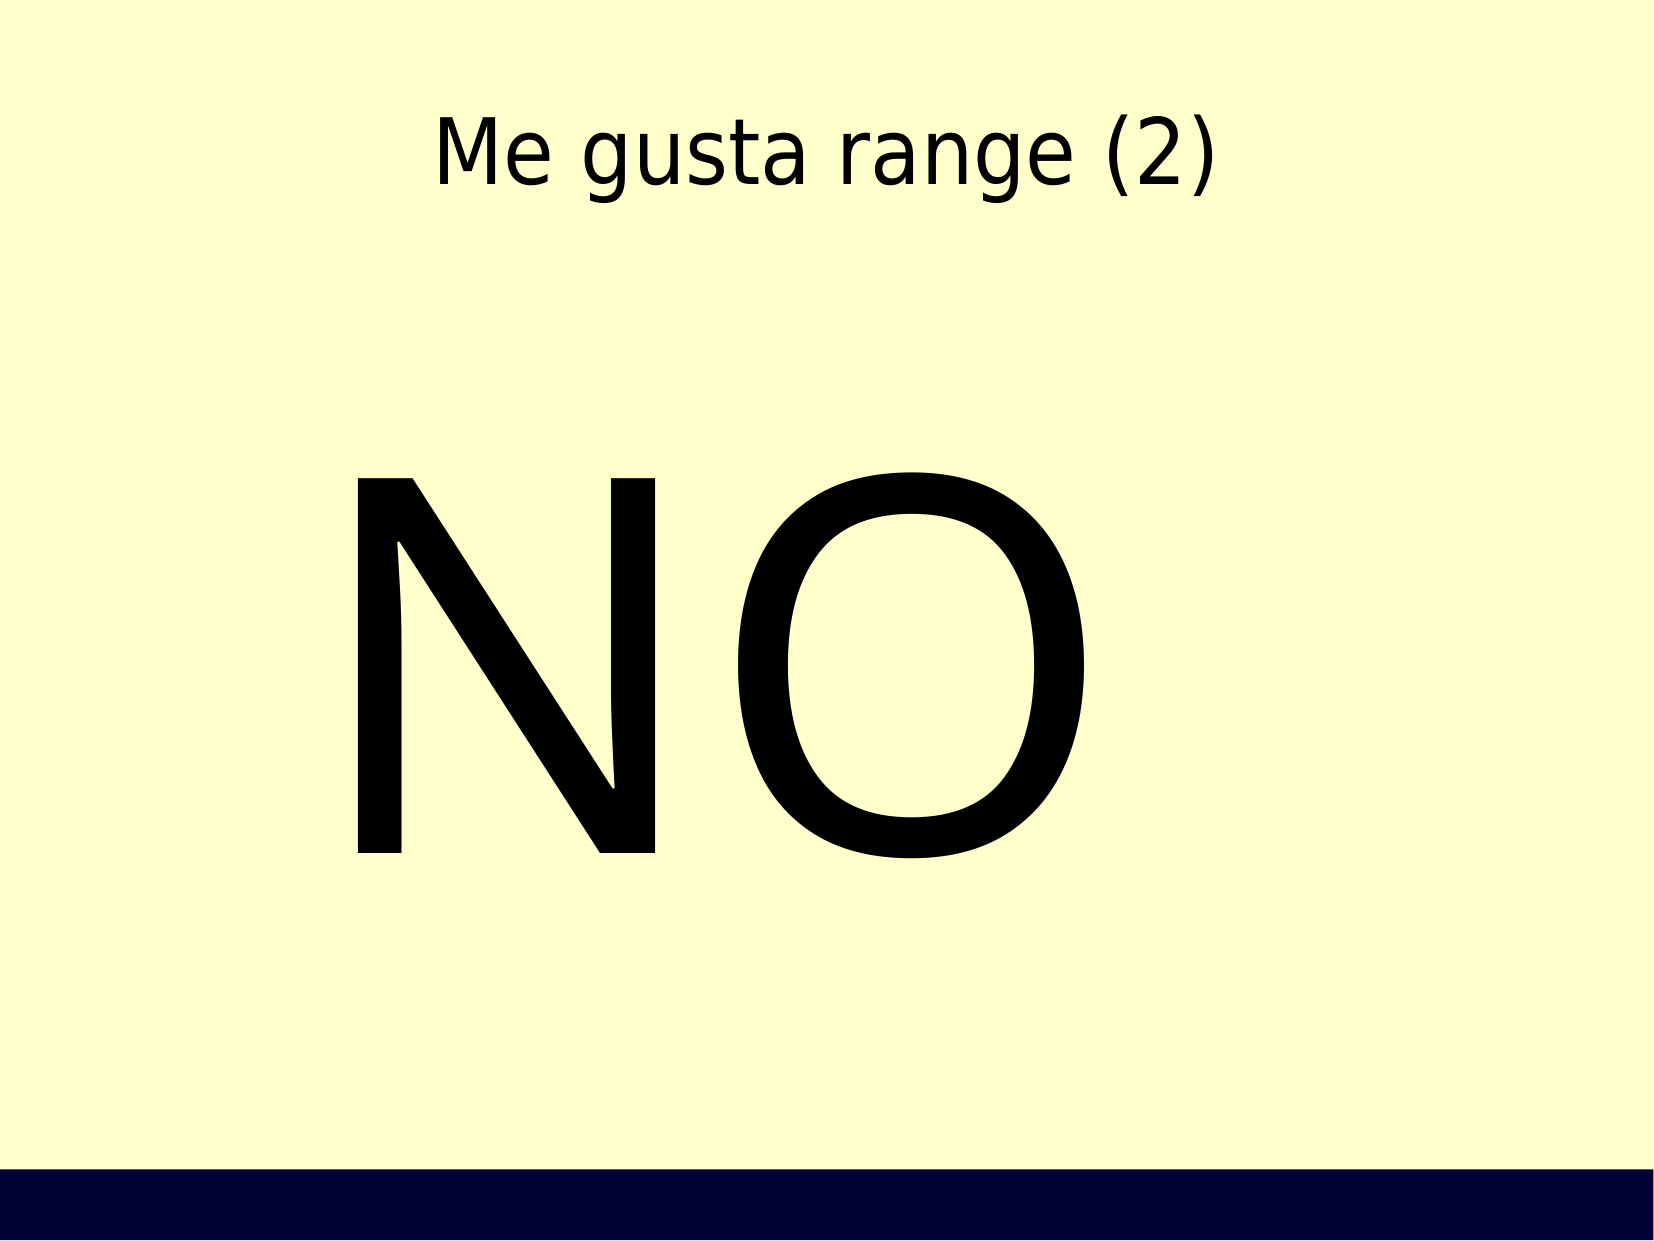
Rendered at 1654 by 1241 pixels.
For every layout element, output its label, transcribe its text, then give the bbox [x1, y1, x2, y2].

title Me gusta range (2) [82, 49, 1571, 257]
list NO [307, 290, 1394, 1010]
